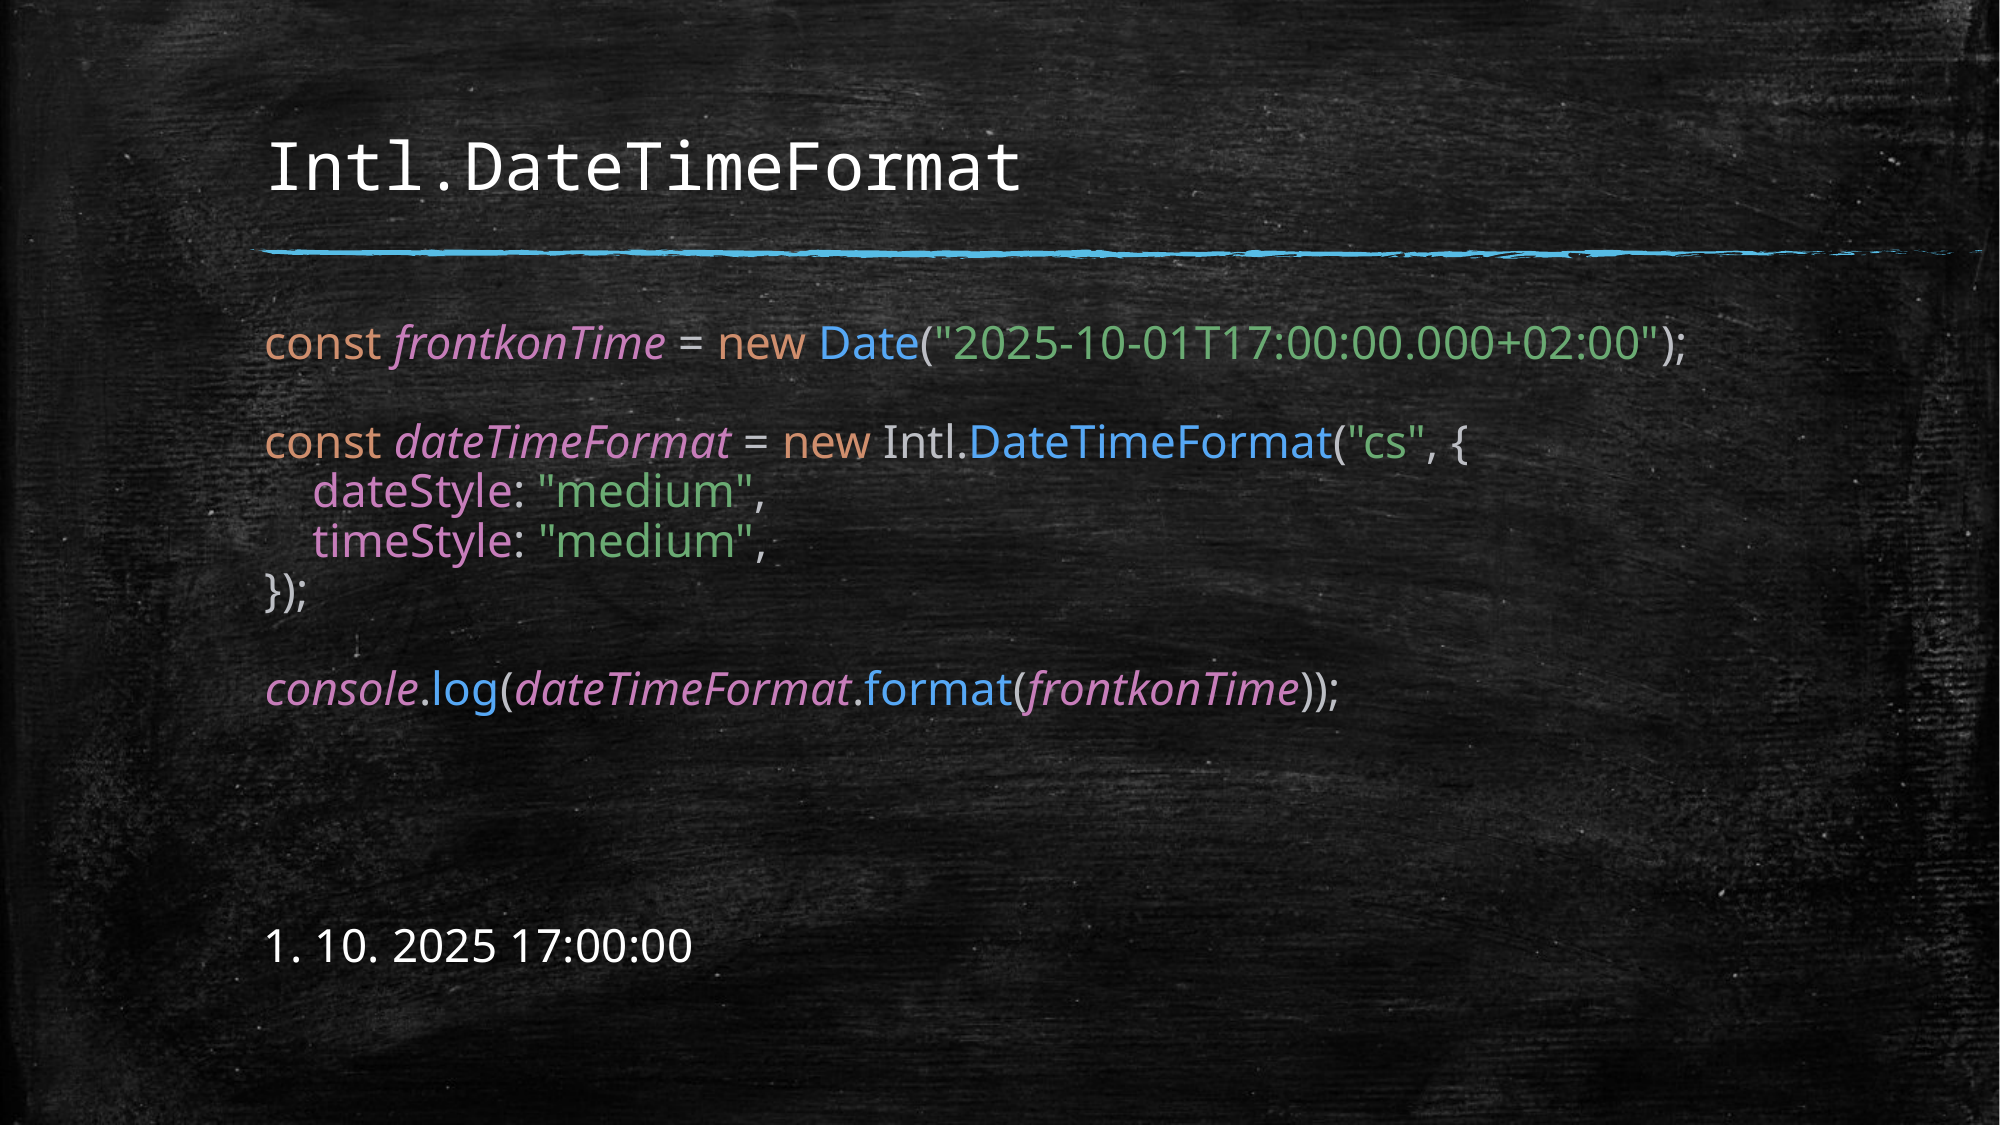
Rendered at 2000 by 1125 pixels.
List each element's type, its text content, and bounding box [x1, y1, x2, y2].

list const frontkonTime = new Date("2025-10-01T17:00:00.000+02:00"); const dateTimeFormat = new Intl.DateTimeFormat("cs", { dateStyle: "medium", timeStyle: "medium", }); console.log(dateTimeFormat.format(frontkonTime)); [249, 312, 1750, 913]
picture [0, 0, 2000, 1125]
list 1. 10. 2025 17:00:00 [248, 915, 1749, 1066]
title Intl.DateTimeFormat [249, 45, 1750, 213]
